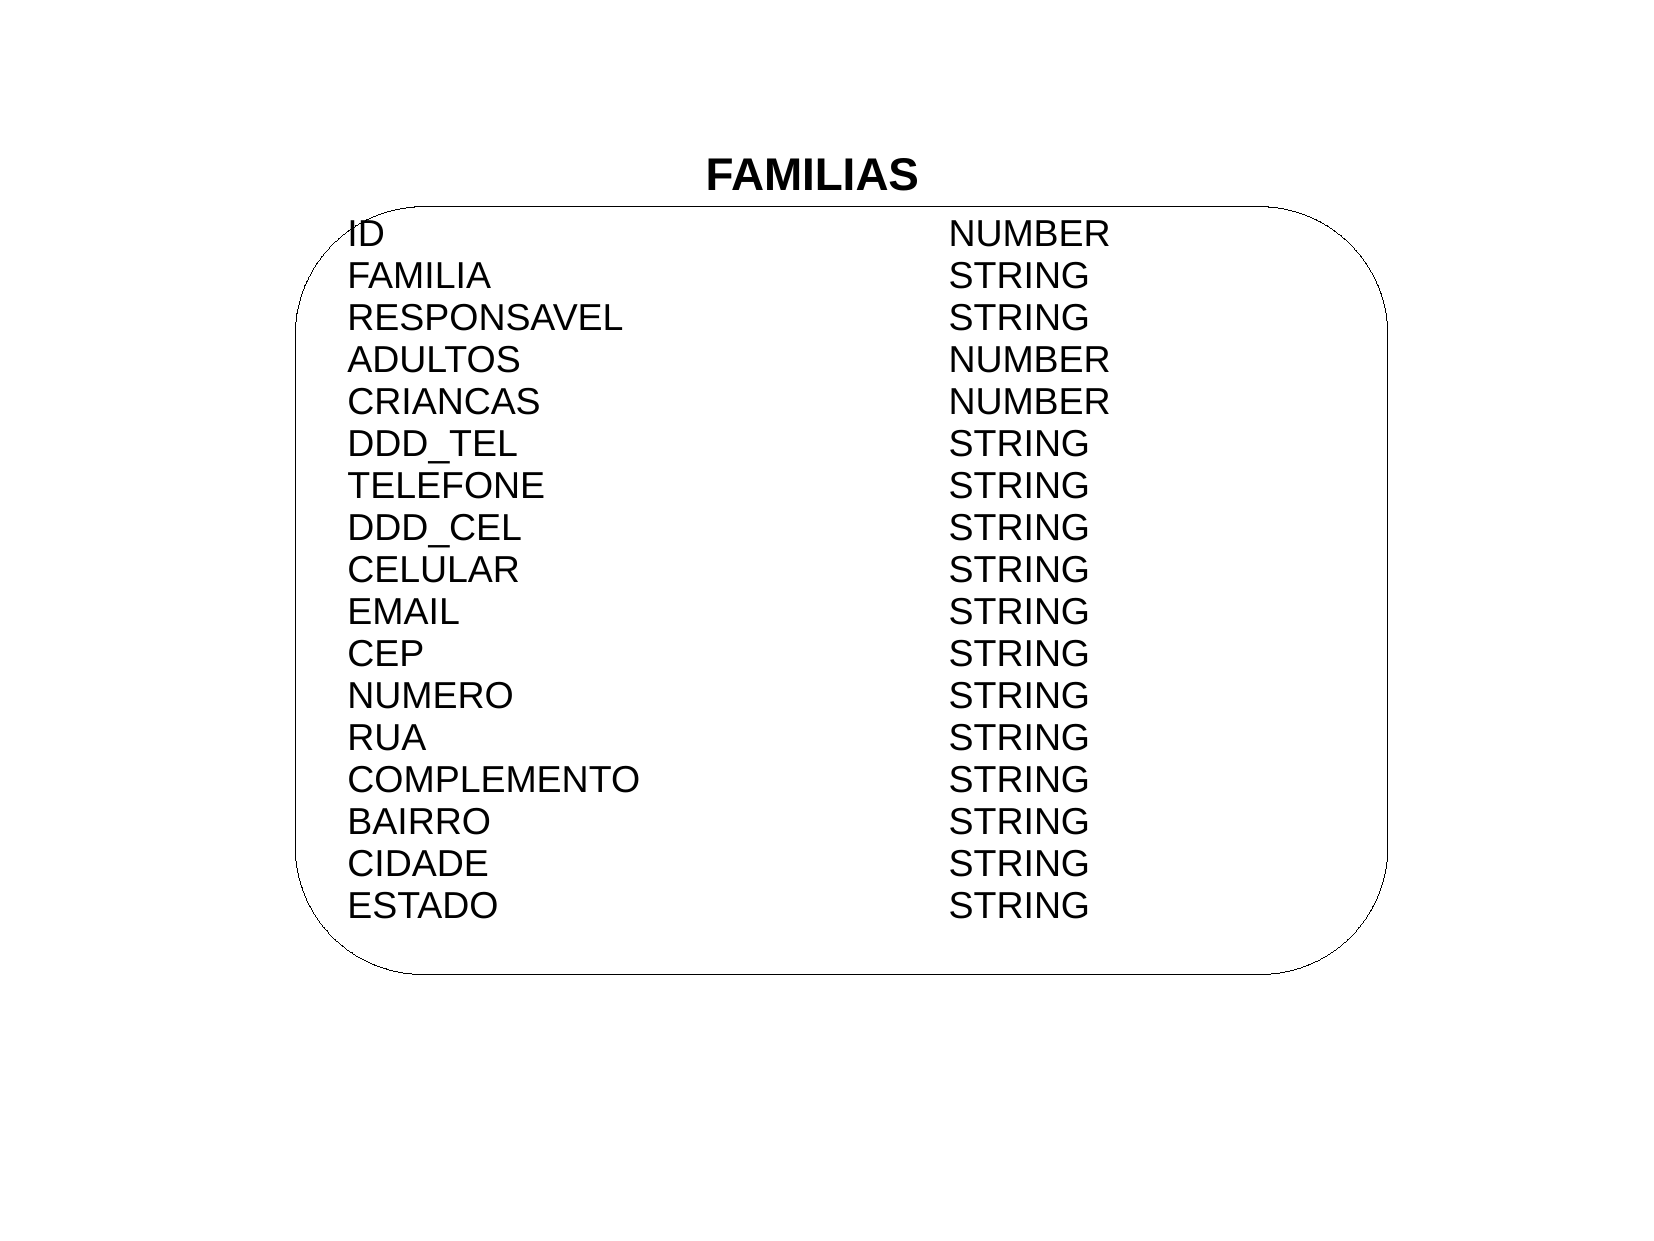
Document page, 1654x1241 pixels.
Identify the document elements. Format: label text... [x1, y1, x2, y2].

text_box FAMILIAS [690, 141, 935, 208]
text_box ID NUMBER FAMILIA STRING RESPONSAVEL STRING ADULTOS NUMBER CRIANCAS NUMBER DDD_TEL STRING TELEFONE STRING DDD_CEL STRING CELULAR STRING EMAIL STRING CEP STRING NUMERO STRING RUA STRING COMPLEMENTO STRING BAIRRO STRING CIDADE STRING ESTADO STRING [295, 206, 1388, 975]
